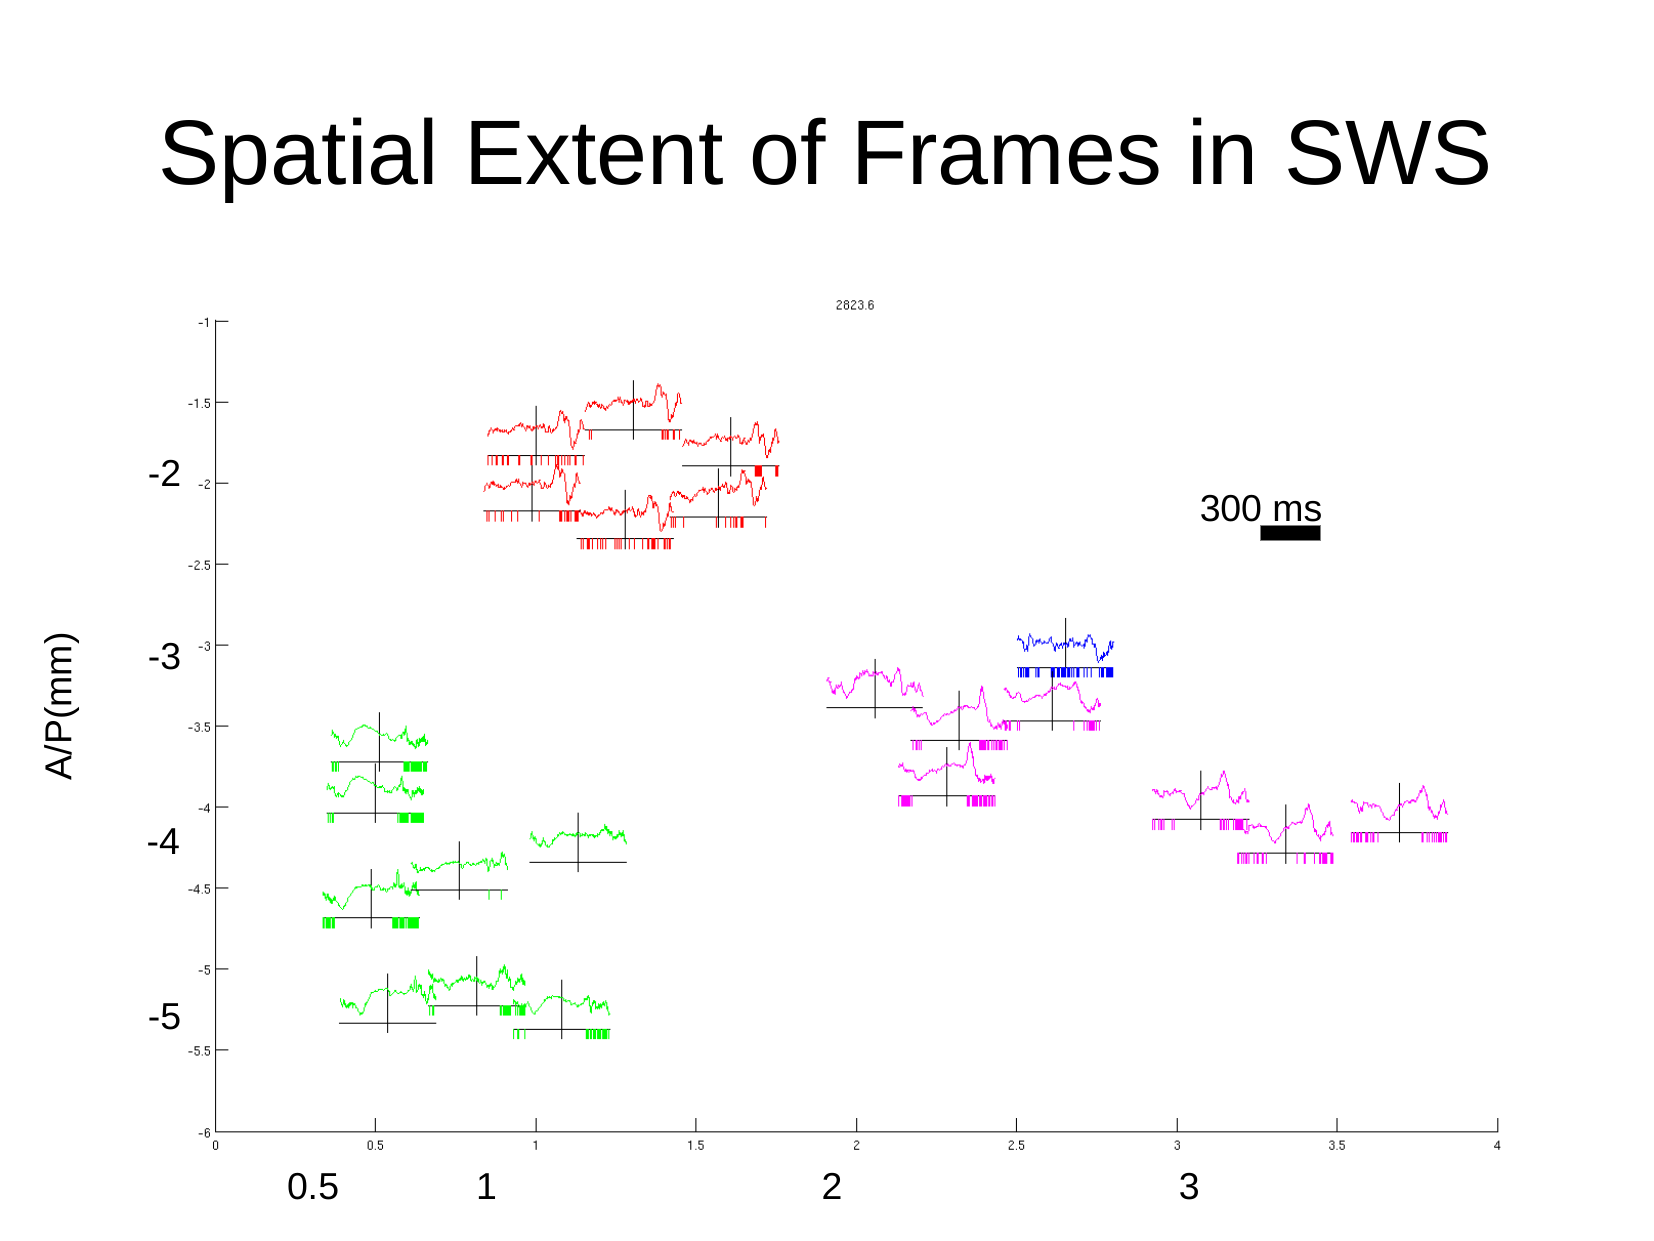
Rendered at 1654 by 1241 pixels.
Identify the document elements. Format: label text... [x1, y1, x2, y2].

text_box 300 ms [1185, 480, 1338, 537]
text_box 0.5 [272, 1158, 354, 1216]
text_box -5 [133, 988, 197, 1046]
text_box -4 [131, 813, 195, 871]
text_box A/P(mm) [30, 617, 87, 796]
text_box 3 [1164, 1158, 1215, 1216]
text_box [1260, 537, 1321, 541]
picture [0, 246, 1654, 1241]
text_box -2 [133, 445, 197, 503]
text_box 2 [806, 1158, 858, 1216]
text_box -3 [133, 628, 197, 686]
text_box 1 [461, 1158, 512, 1216]
title Spatial Extent of Frames in SWS [82, 49, 1571, 257]
